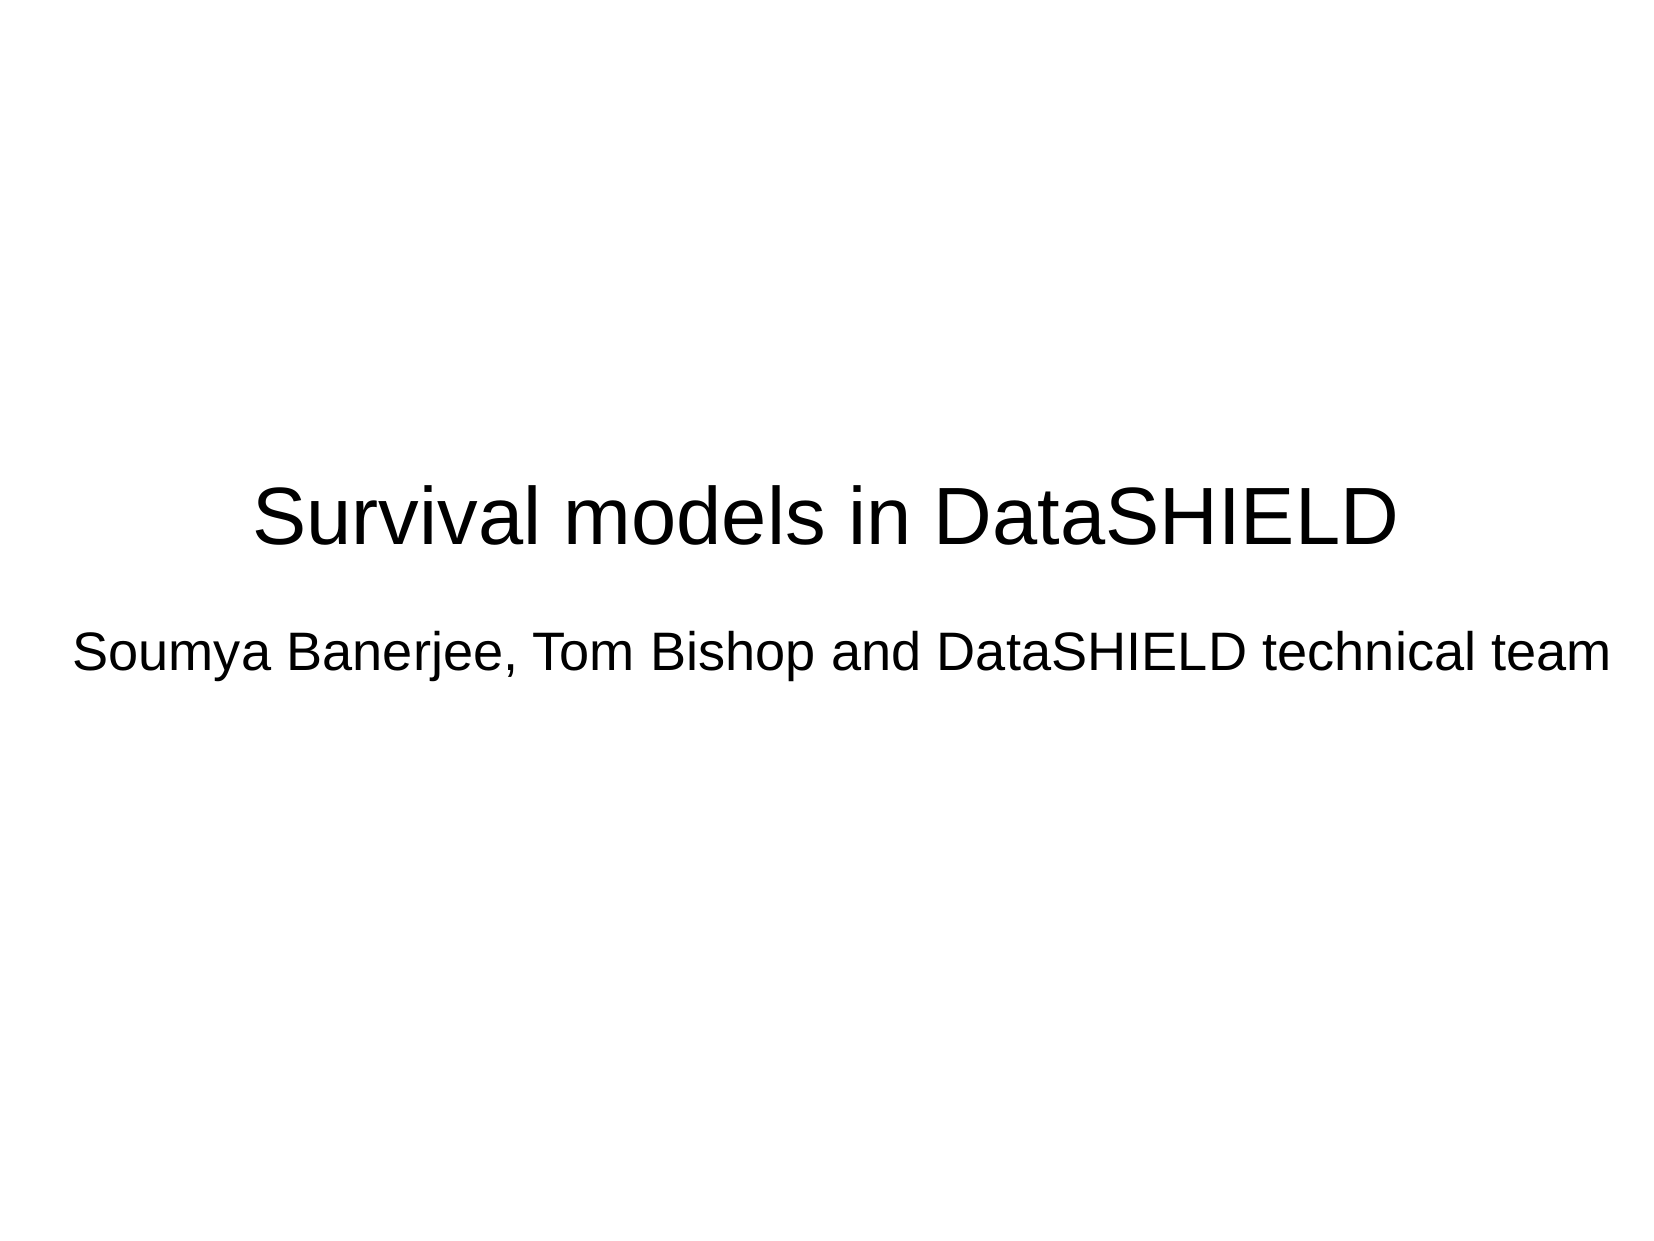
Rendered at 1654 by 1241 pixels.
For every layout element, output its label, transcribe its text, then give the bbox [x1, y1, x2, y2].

text_box Survival models in DataSHIELD Soumya Banerjee, Tom Bishop and DataSHIELD technical team [57, 387, 1642, 1033]
